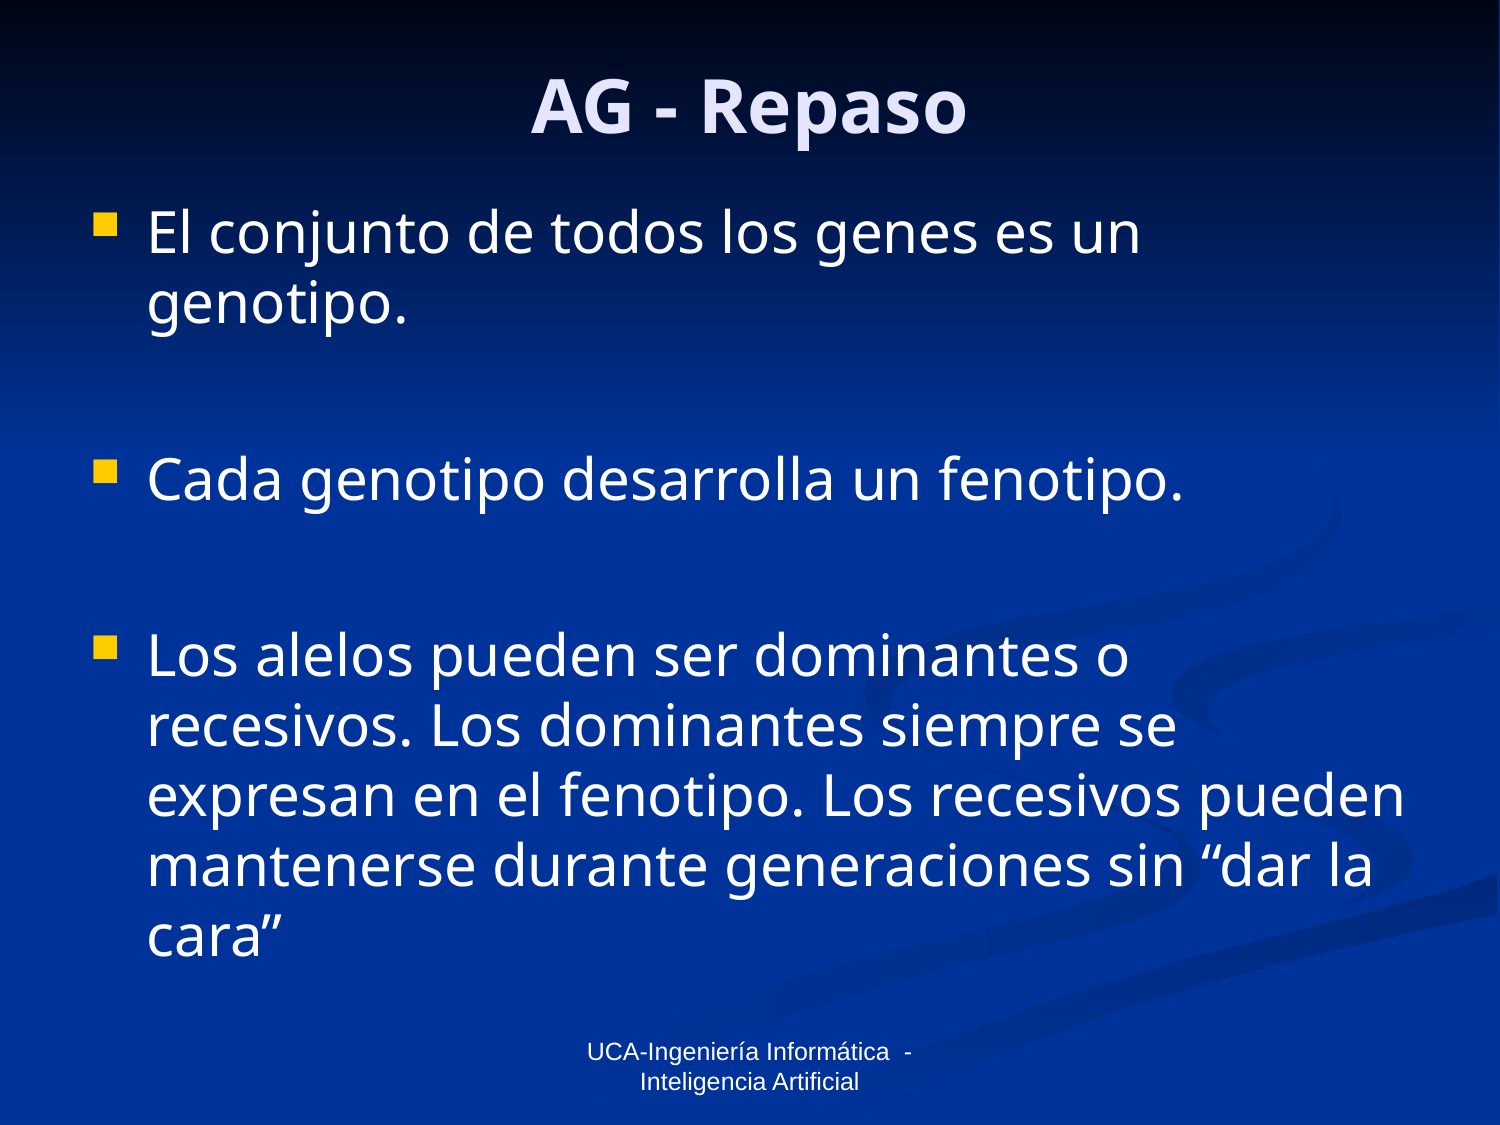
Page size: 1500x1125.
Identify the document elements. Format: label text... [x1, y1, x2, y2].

footer UCA-Ingeniería Informática - Inteligencia Artificial [512, 1025, 988, 1104]
title AG - Repaso [75, 45, 1425, 163]
list El conjunto de todos los genes es un genotipo. Cada genotipo desarrolla un fenotipo. Los alelos pueden ser dominantes o recesivos. Los dominantes siempre se expresan en el fenotipo. Los recesivos pueden mantenerse durante generaciones sin “dar la cara” [75, 187, 1425, 1005]
